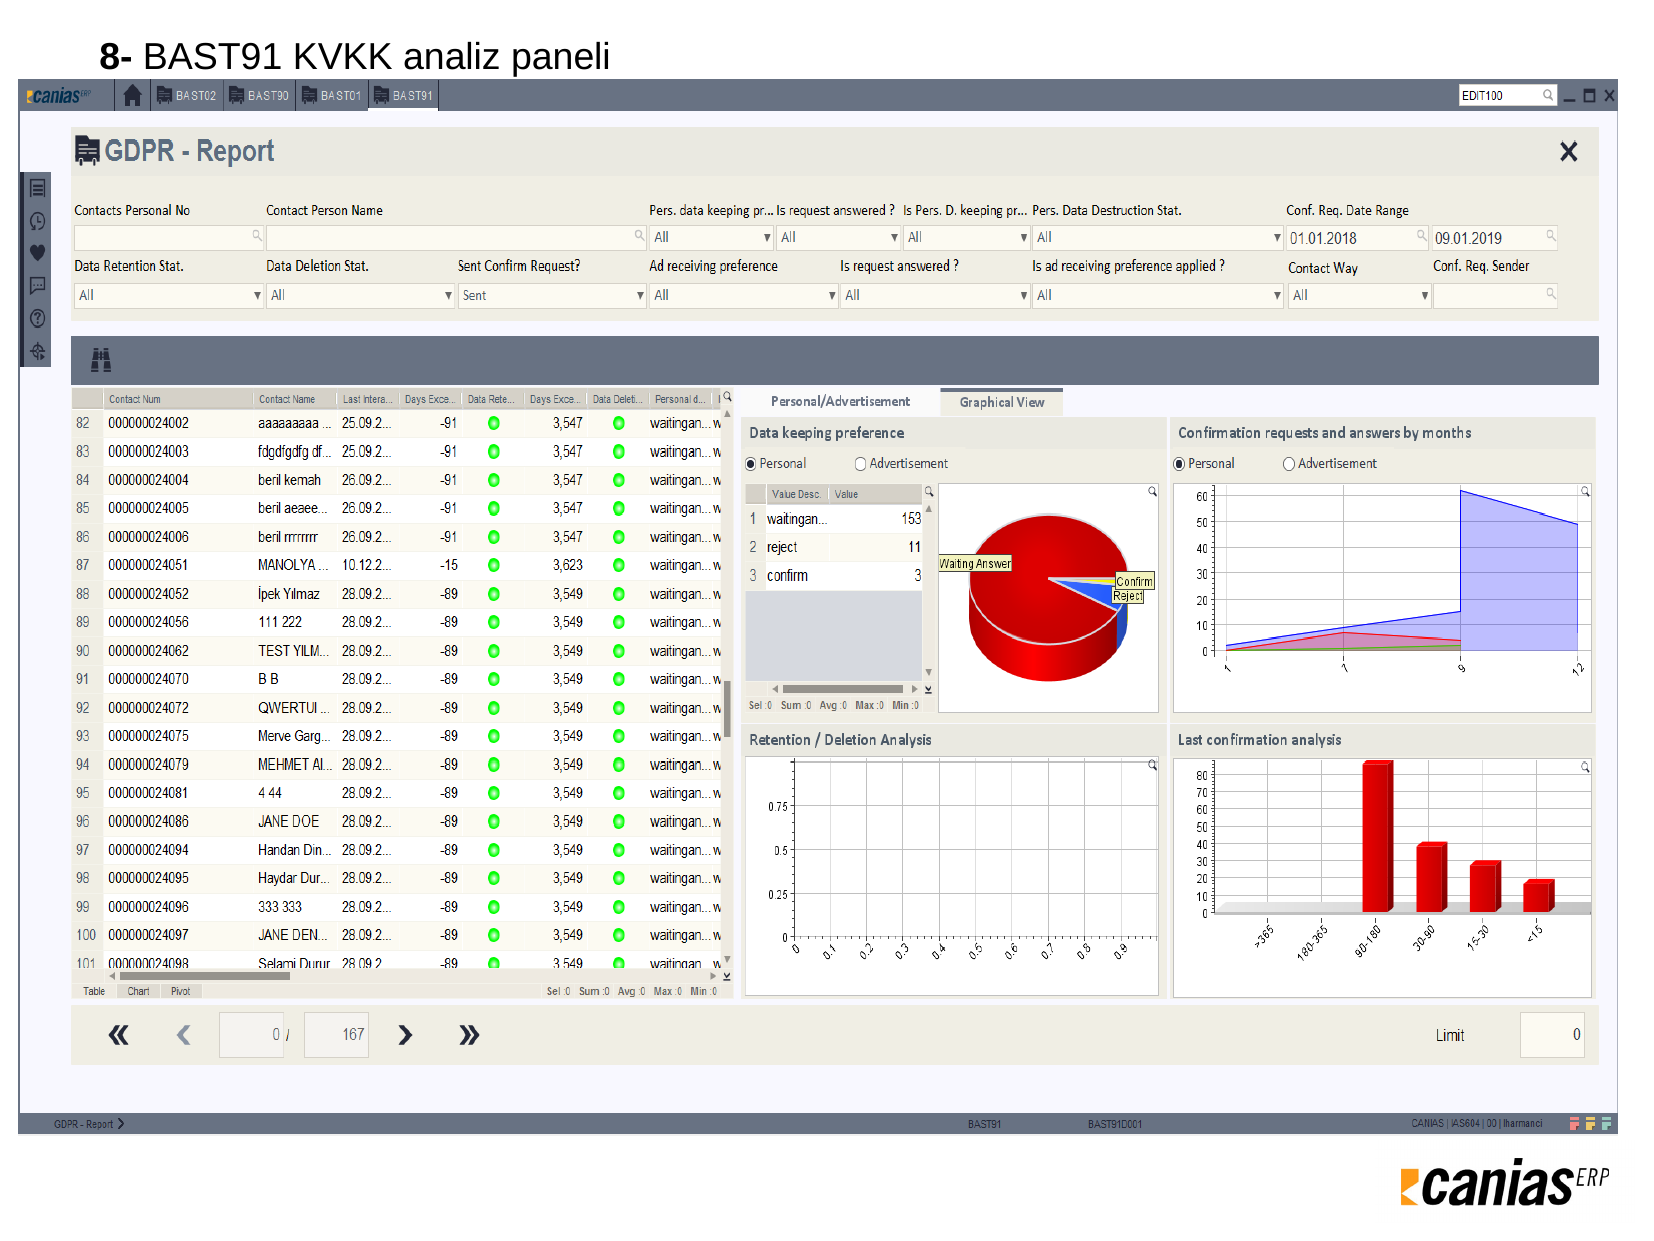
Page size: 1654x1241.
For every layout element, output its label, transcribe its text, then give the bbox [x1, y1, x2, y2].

picture [1375, 1140, 1635, 1223]
picture [18, 79, 1618, 1136]
text_box 8- BAST91 KVKK analiz paneli [10, 6, 1625, 65]
